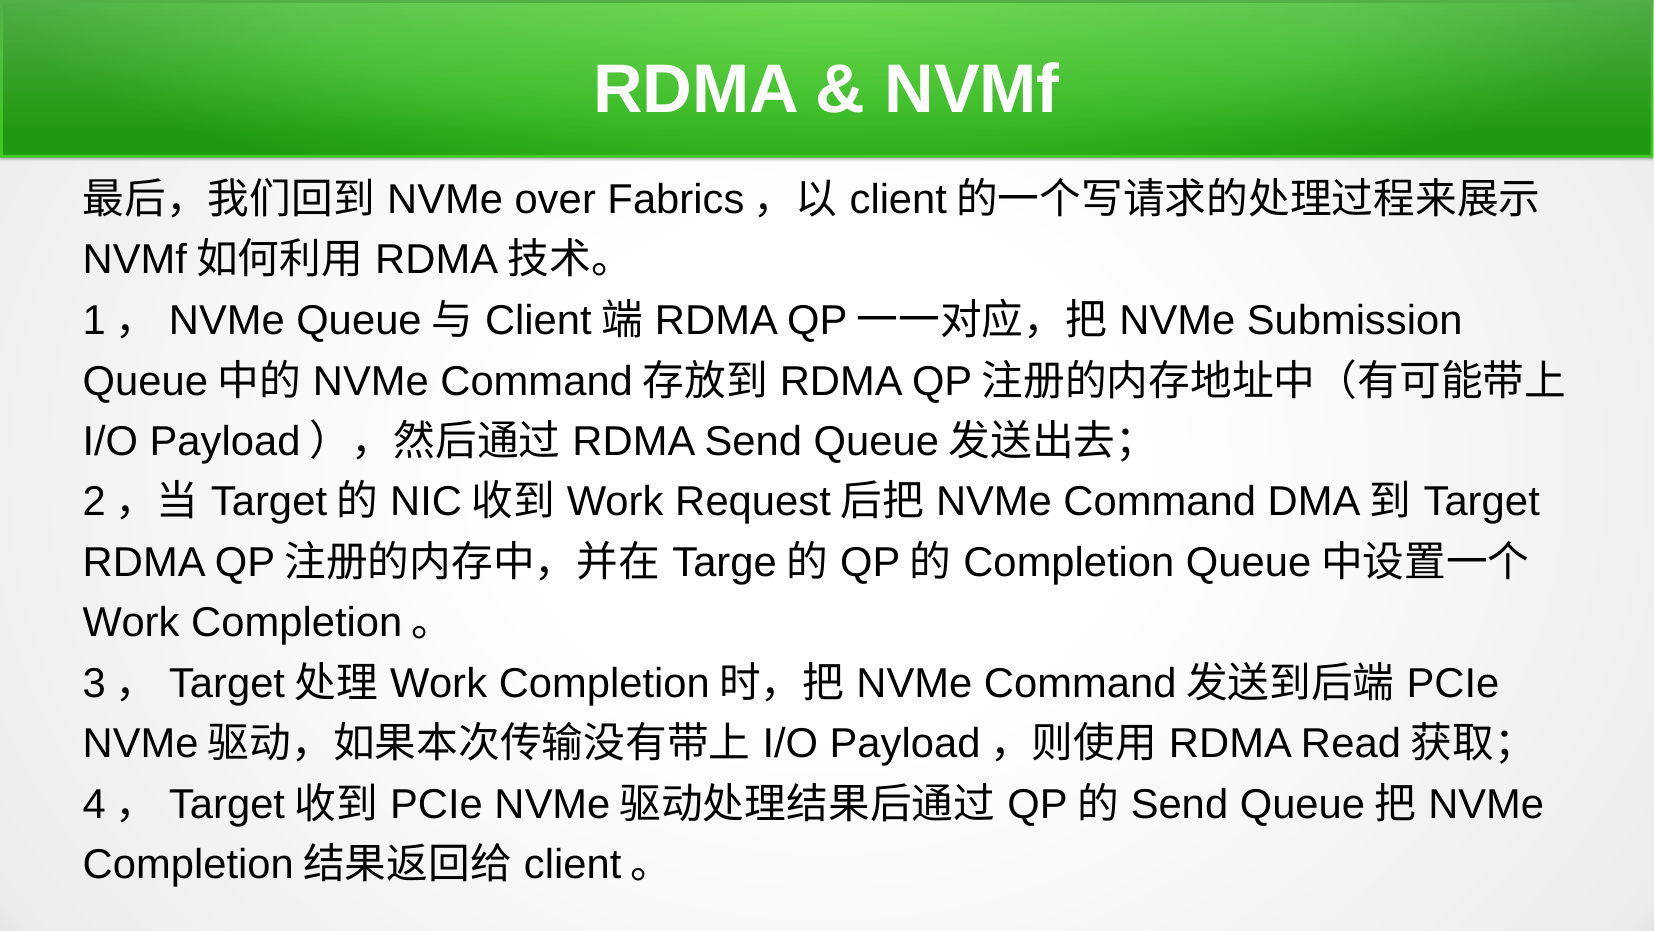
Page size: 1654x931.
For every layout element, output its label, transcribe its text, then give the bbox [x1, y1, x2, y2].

subtitle 最后，我们回到NVMe over Fabrics，以client的一个写请求的处理过程来展示NVMf如何利用RDMA技术。 1，NVMe Queue与Client端RDMA QP一一对应，把NVMe Submission Queue中的NVMe Command存放到RDMA QP注册的内存地址中（有可能带上I/O Payload），然后通过RDMA Send Queue发送出去； 2，当Target的NIC收到Work Request后把NVMe Command DMA到Target RDMA QP注册的内存中，并在Targe的QP的Completion Queue中设置一个Work Completion。 3，Target处理Work Completion时，把NVMe Command发送到后端PCIe NVMe驱动，如果本次传输没有带上I/O Payload，则使用RDMA Read获取； 4，Target收到PCIe NVMe驱动处理结果后通过QP的Send Queue把NVMe Completion结果返回给client。 [82, 165, 1571, 916]
title RDMA & NVMf [82, 35, 1571, 142]
